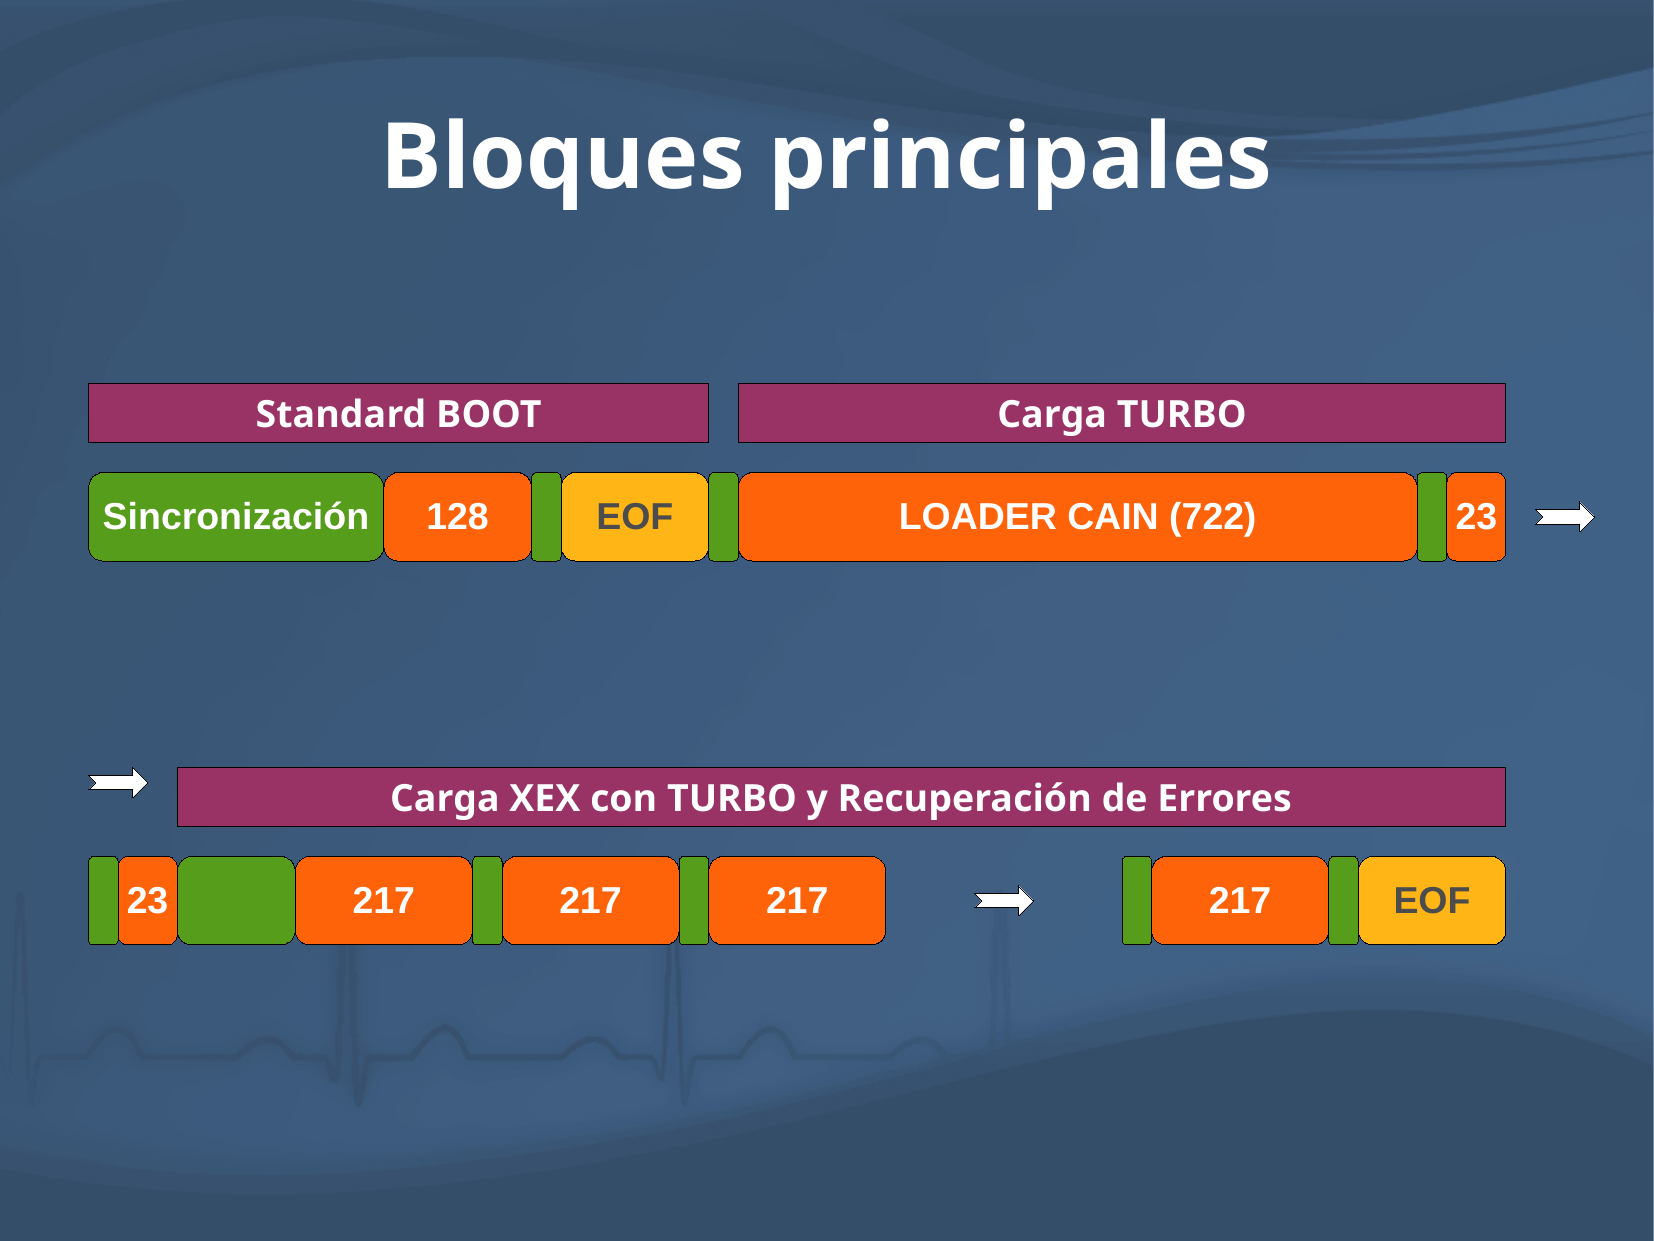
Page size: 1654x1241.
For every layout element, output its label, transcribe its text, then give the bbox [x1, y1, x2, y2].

text_box [708, 472, 739, 562]
text_box [1328, 856, 1359, 945]
title Bloques principales [82, 49, 1571, 257]
text_box [88, 856, 119, 945]
text_box [679, 856, 709, 945]
text_box [1535, 501, 1595, 532]
text_box Sincronización [88, 472, 384, 562]
text_box 23 [1447, 472, 1506, 562]
text_box [531, 472, 562, 562]
text_box 217 [1152, 856, 1328, 945]
picture [0, 0, 1654, 1241]
text_box EOF [561, 472, 709, 562]
text_box [1417, 472, 1447, 562]
text_box Carga TURBO [738, 383, 1506, 443]
text_box 217 [709, 856, 886, 945]
text_box [177, 856, 296, 945]
text_box EOF [1358, 856, 1506, 945]
text_box 217 [295, 856, 473, 945]
text_box LOADER CAIN (722) [738, 472, 1417, 562]
text_box Carga XEX con TURBO y Recuperación de Errores [177, 767, 1506, 827]
text_box [472, 856, 503, 945]
text_box [1122, 856, 1152, 945]
text_box [88, 767, 148, 798]
text_box Standard BOOT [88, 383, 709, 443]
text_box [974, 885, 1034, 916]
text_box 217 [503, 856, 679, 945]
text_box 128 [383, 472, 531, 562]
text_box 23 [119, 856, 178, 945]
